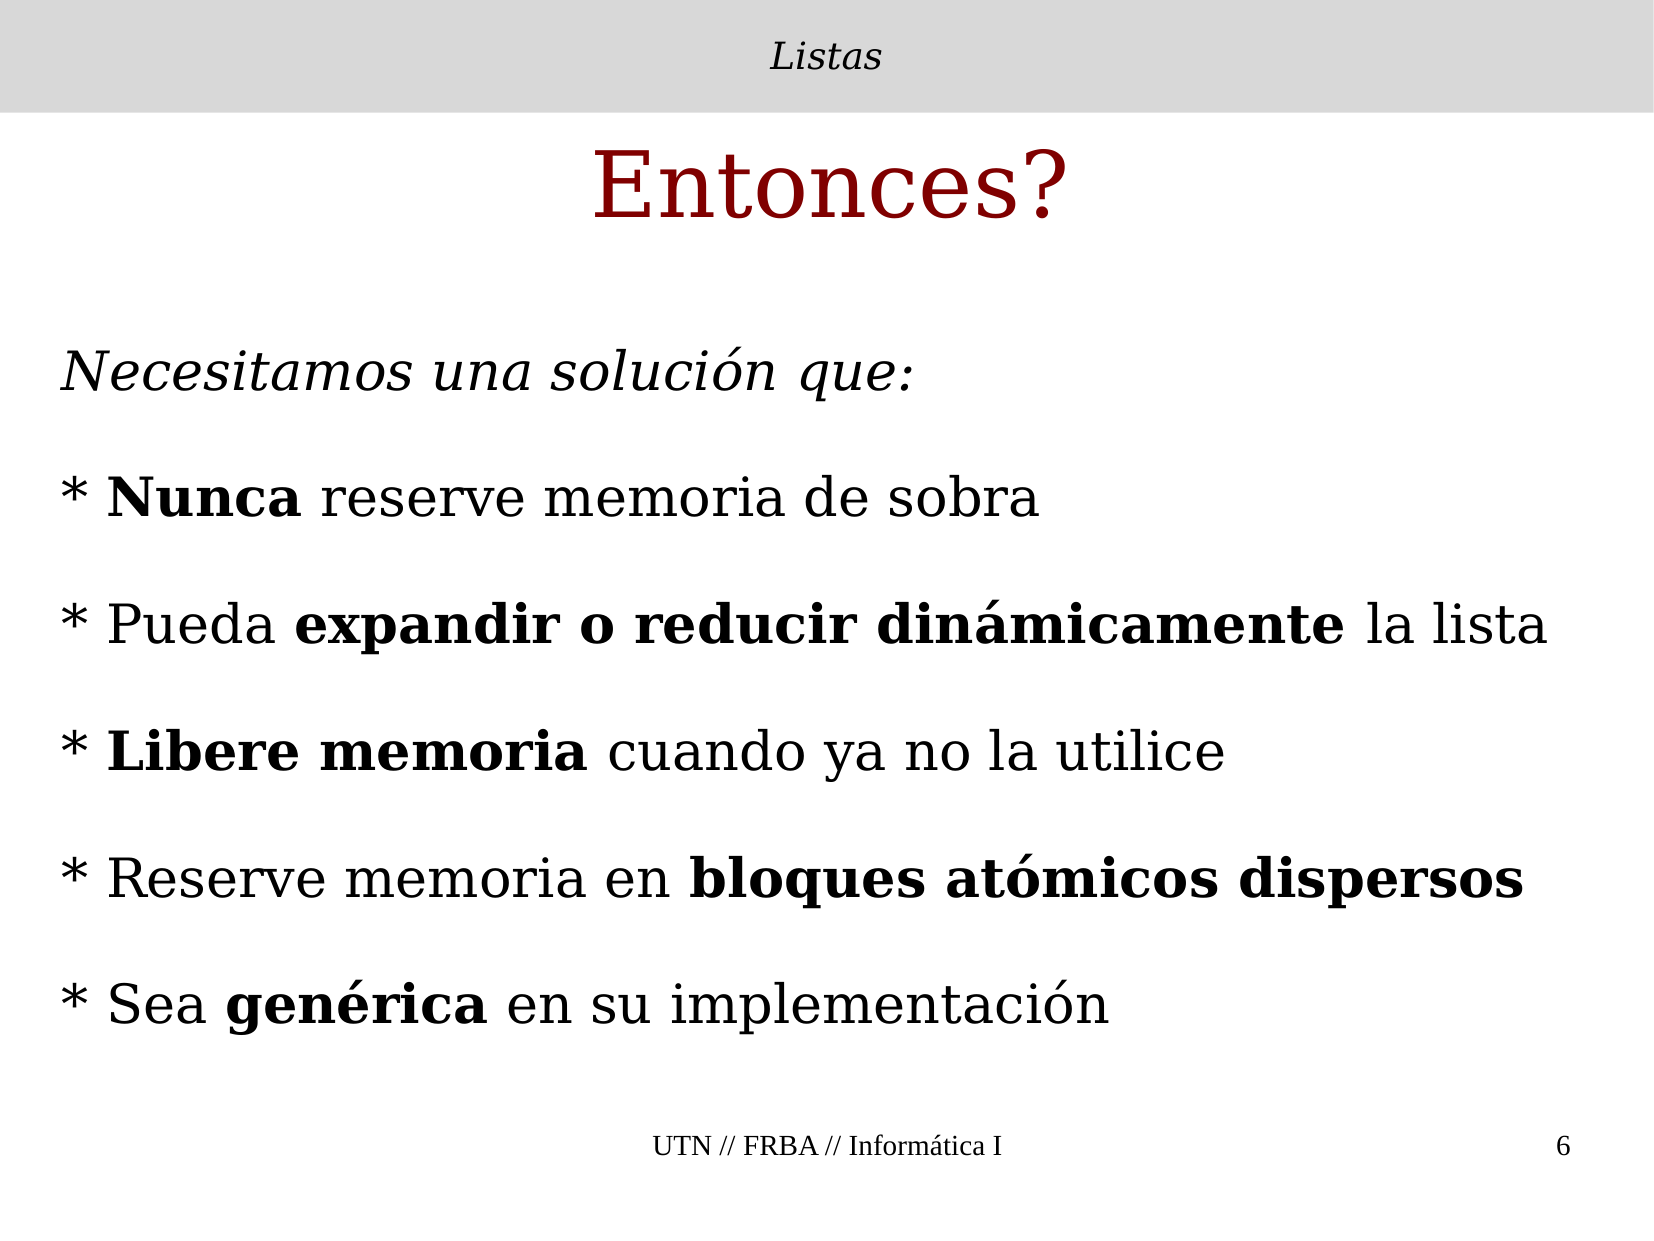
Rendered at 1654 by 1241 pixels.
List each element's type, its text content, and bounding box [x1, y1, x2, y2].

title Entonces? [54, 132, 1607, 239]
text_box Listas [0, 0, 1654, 113]
title Necesitamos una solución que: * Nunca reserve memoria de sobra * Pueda expandir o reducir dinámicamente la lista * Libere memoria cuando ya no la utilice * Reserve memoria en bloques atómicos dispersos * Sea genérica en su implementación [61, 276, 1614, 1100]
